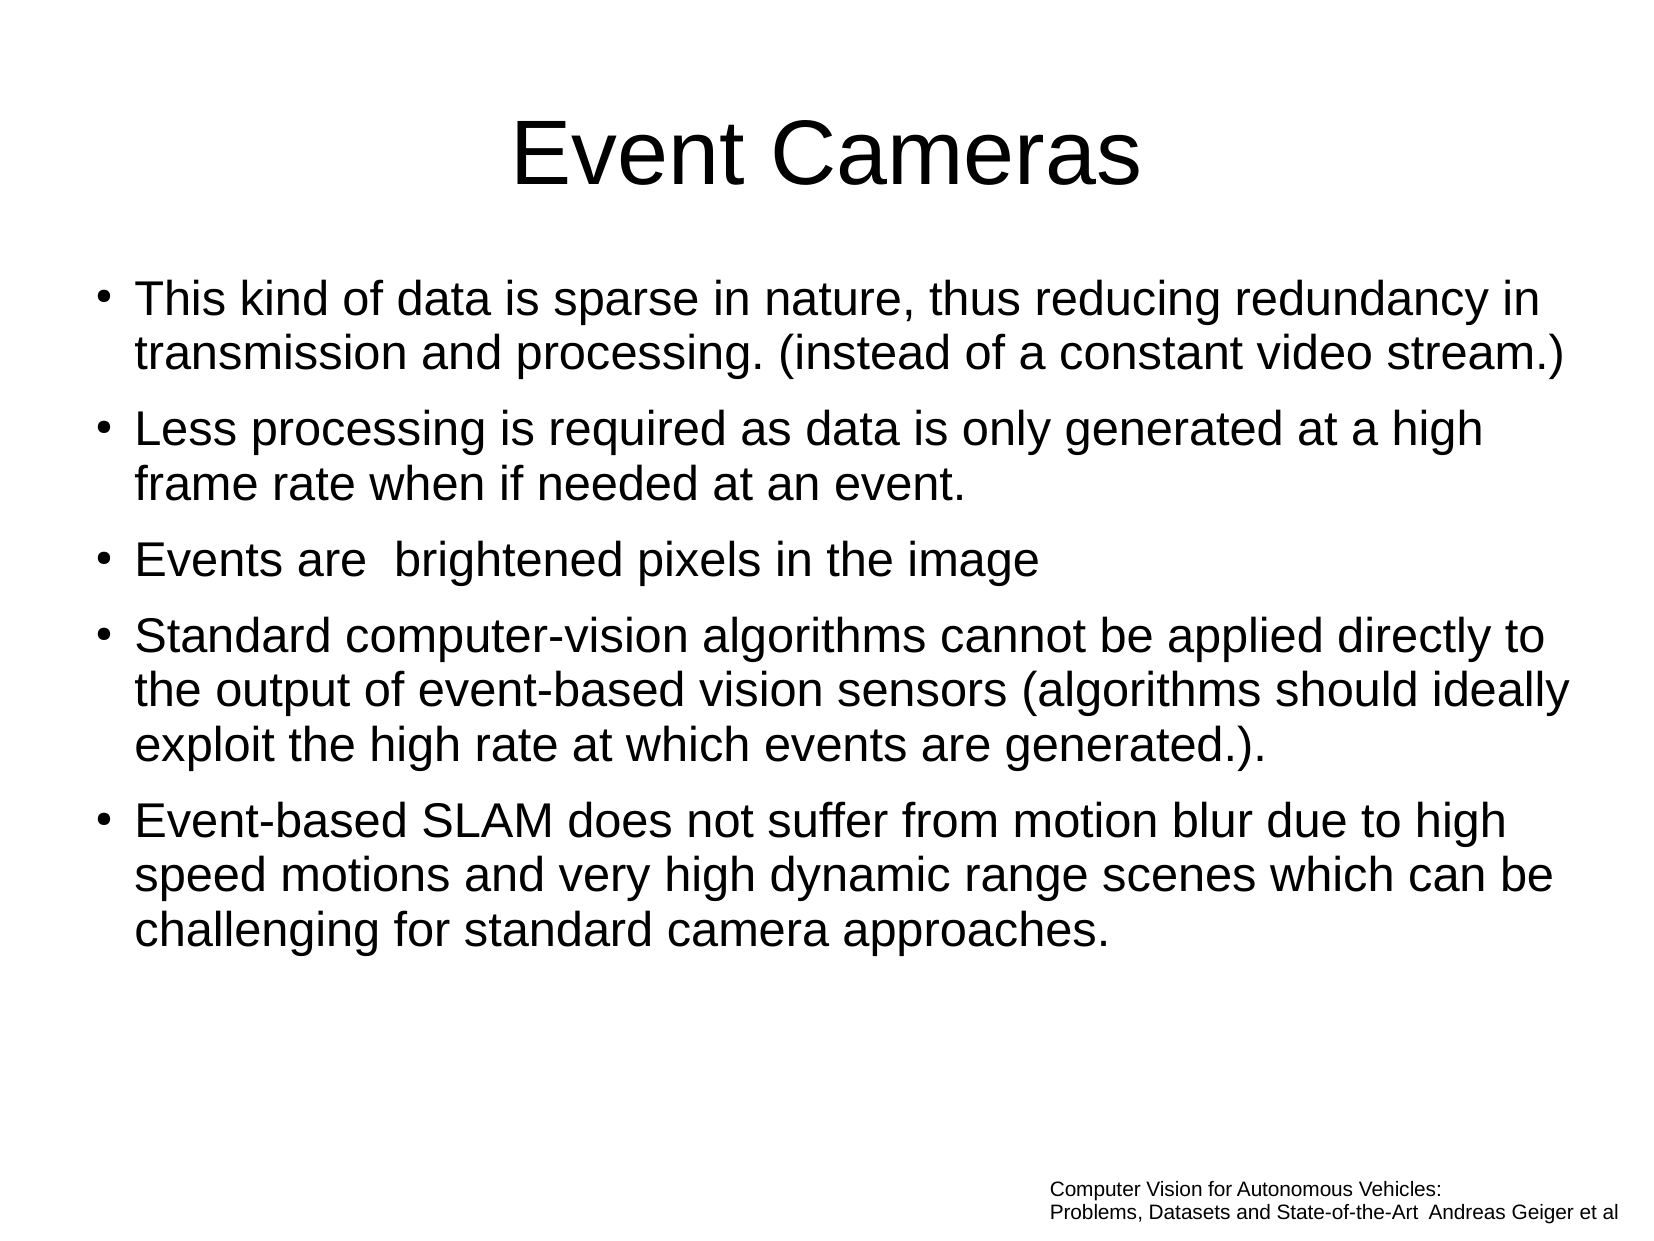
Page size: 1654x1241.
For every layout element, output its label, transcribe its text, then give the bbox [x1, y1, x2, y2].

list This kind of data is sparse in nature, thus reducing redundancy in transmission and processing. (instead of a constant video stream.) Less processing is required as data is only generated at a high frame rate when if needed at an event. Events are brightened pixels in the image Standard computer-vision algorithms cannot be applied directly to the output of event-based vision sensors (algorithms should ideally exploit the high rate at which events are generated.). Event-based SLAM does not suffer from motion blur due to high speed motions and very high dynamic range scenes which can be challenging for standard camera approaches. [82, 270, 1571, 991]
text_box Computer Vision for Autonomous Vehicles: Problems, Datasets and State-of-the-Art Andreas Geiger et al [1035, 1170, 1654, 1232]
title Event Cameras [82, 49, 1571, 257]
